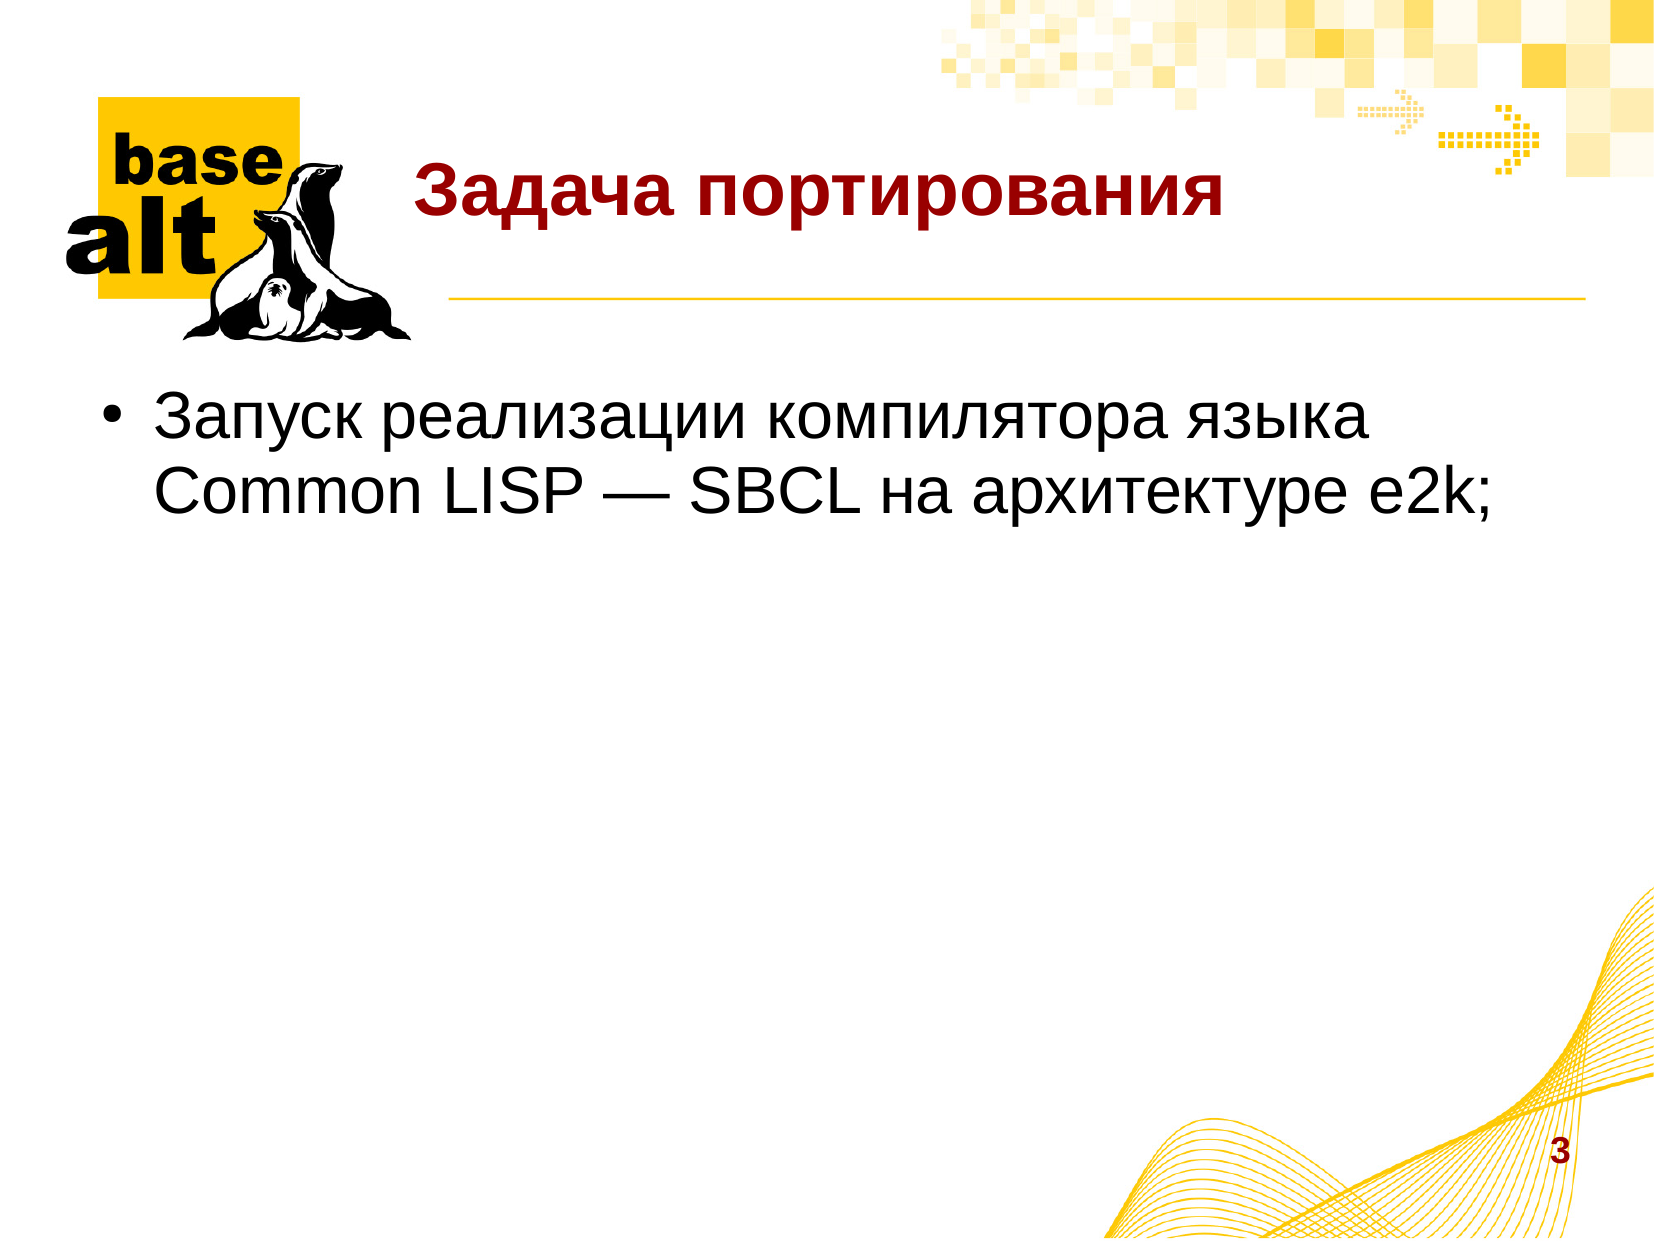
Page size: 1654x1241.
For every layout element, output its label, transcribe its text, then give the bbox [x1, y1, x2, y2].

list Запуск реализации компилятора языка Common LISP — SBCL на архитектуре e2k; [82, 377, 1571, 1010]
title Задача портирования [413, 82, 1571, 296]
picture [0, 0, 1654, 1241]
